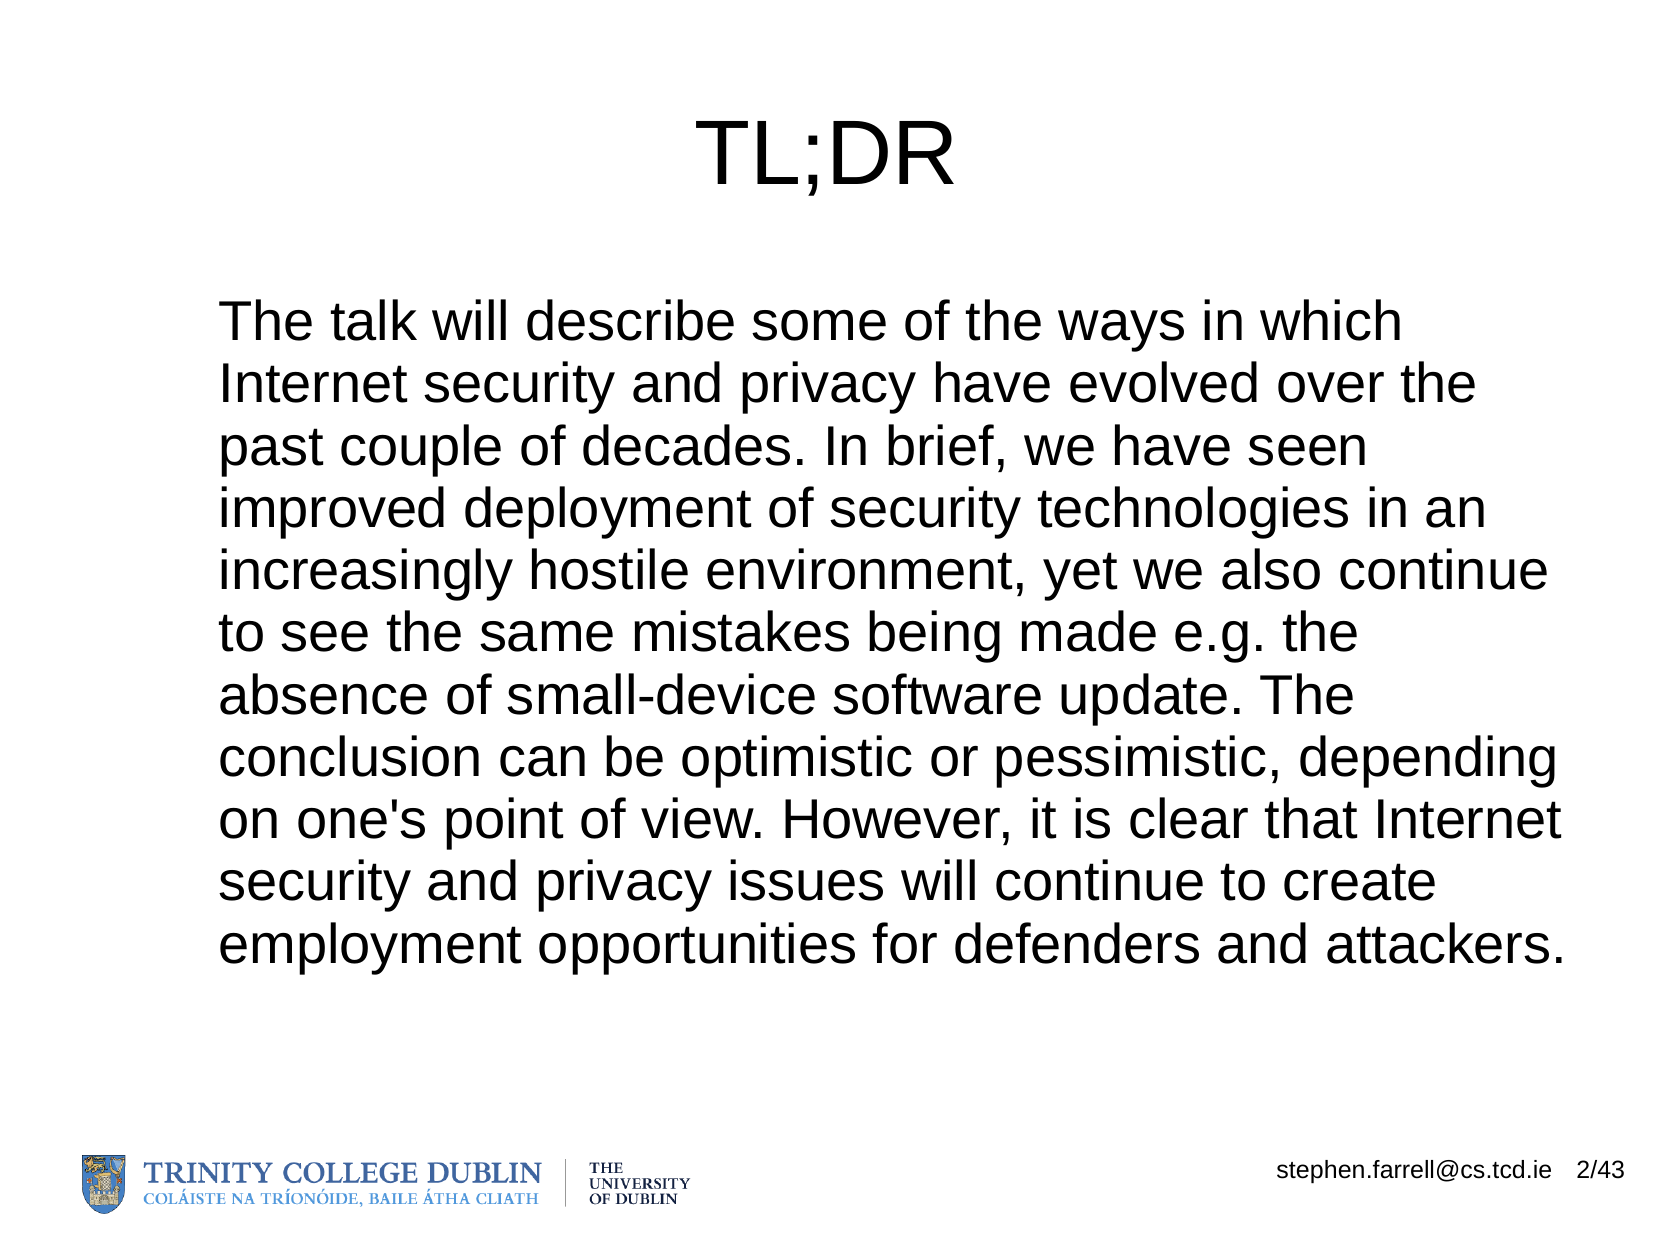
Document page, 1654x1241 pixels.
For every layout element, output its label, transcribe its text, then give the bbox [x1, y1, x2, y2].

list The talk will describe some of the ways in which Internet security and privacy have evolved over the past couple of decades. In brief, we have seen improved deployment of security technologies in an increasingly hostile environment, yet we also continue to see the same mistakes being made e.g. the absence of small-device software update. The conclusion can be optimistic or pessimistic, depending on one's point of view. However, it is clear that Internet security and privacy issues will continue to create employment opportunities for defenders and attackers. [82, 290, 1571, 1010]
picture [82, 1155, 694, 1214]
title TL;DR [82, 49, 1571, 257]
